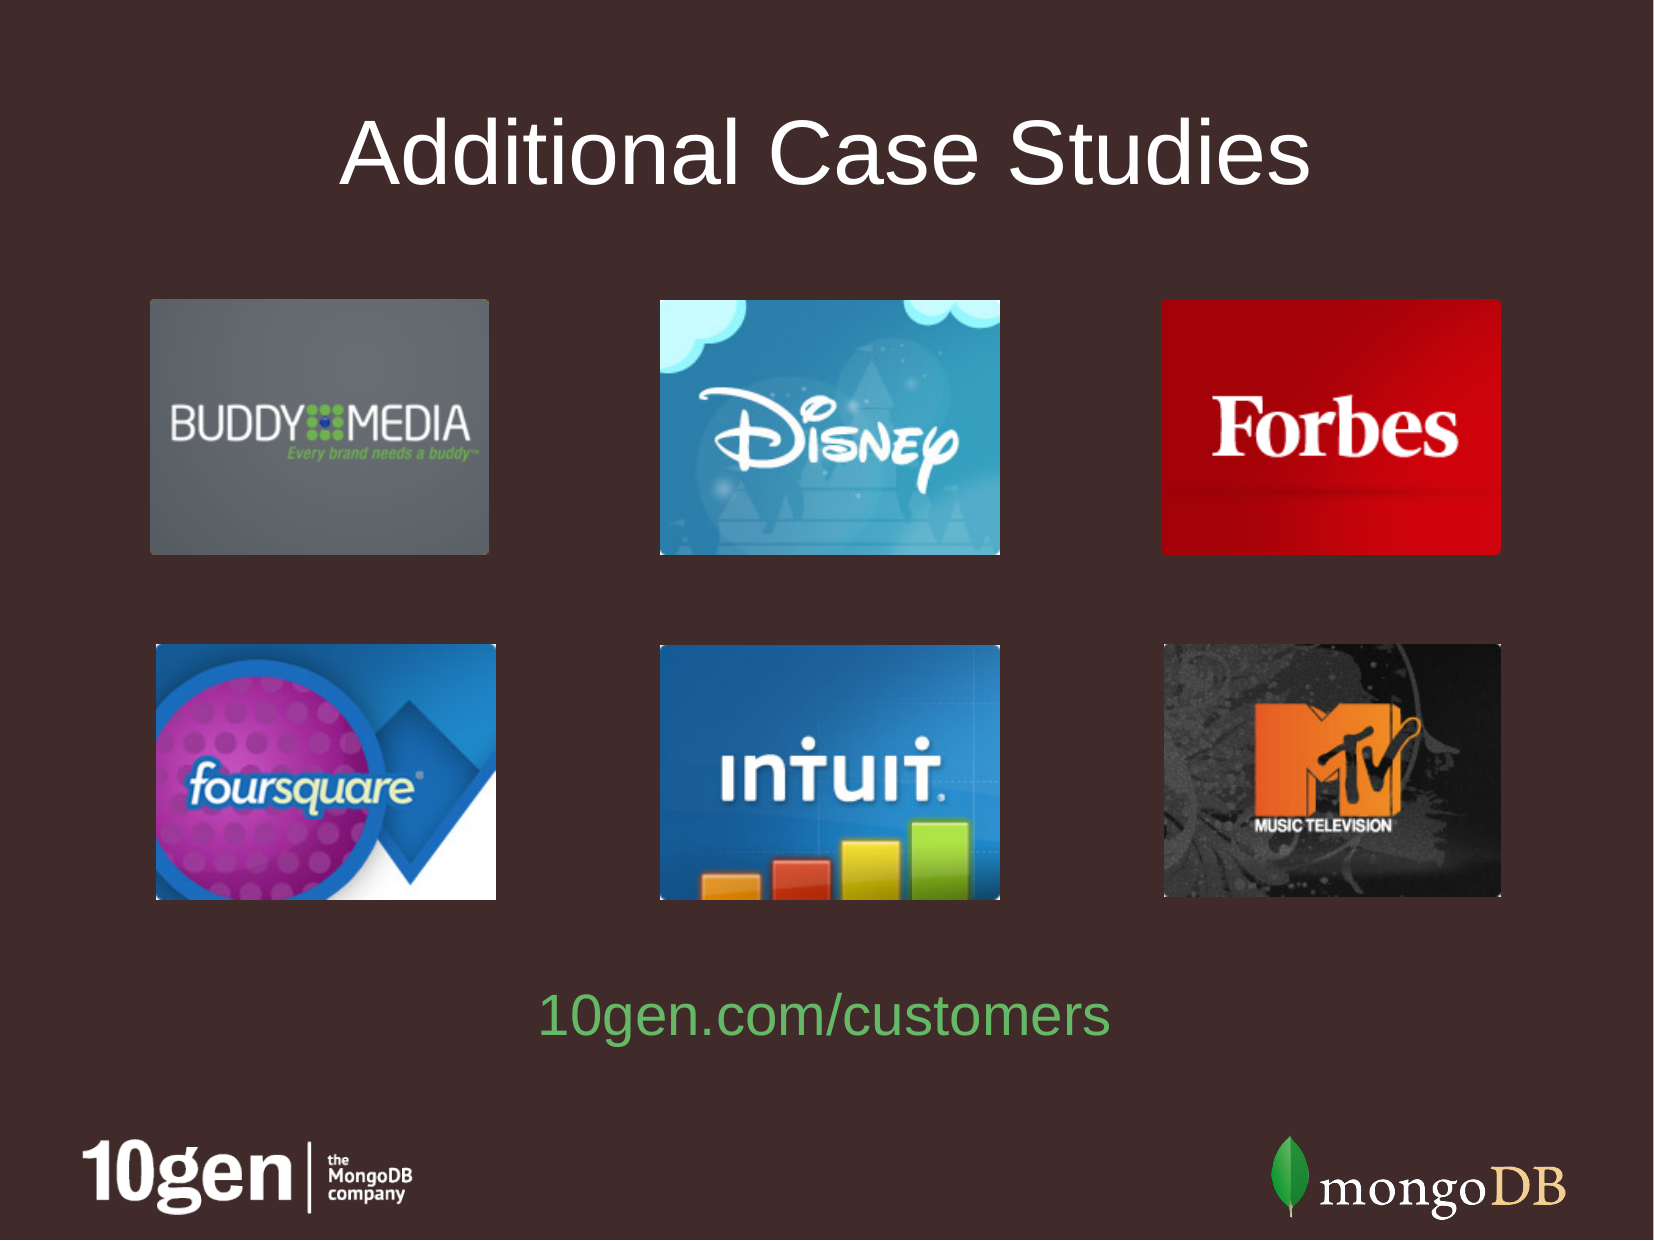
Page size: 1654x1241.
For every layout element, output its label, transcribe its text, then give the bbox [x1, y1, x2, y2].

picture [150, 299, 489, 555]
text_box 10gen.com/customers [150, 975, 1501, 1055]
picture [1164, 644, 1501, 897]
picture [156, 644, 496, 900]
picture [660, 645, 1000, 901]
title Additional Case Studies [82, 49, 1571, 257]
picture [82, 1139, 413, 1215]
picture [1161, 299, 1501, 555]
picture [660, 300, 1000, 556]
picture [1260, 1124, 1576, 1230]
